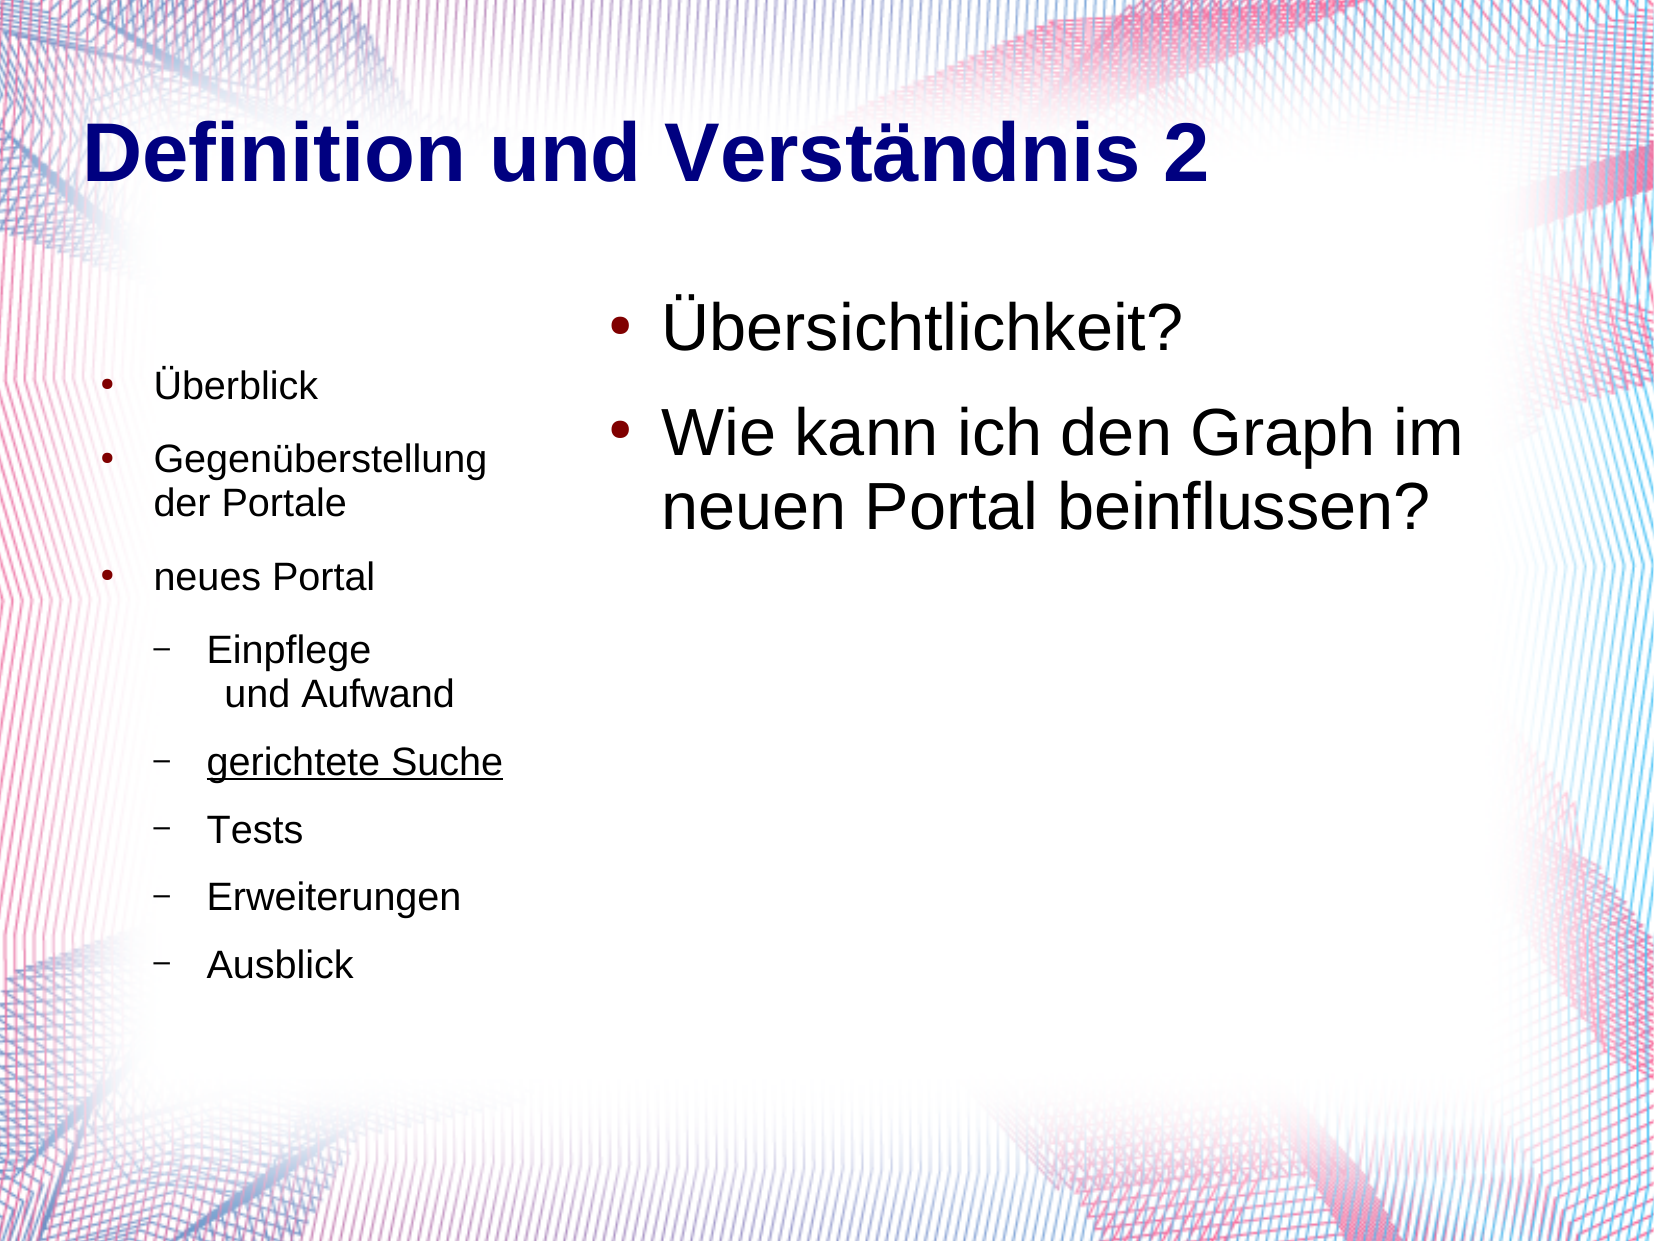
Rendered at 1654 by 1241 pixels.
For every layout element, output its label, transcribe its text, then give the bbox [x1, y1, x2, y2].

picture [0, 0, 1654, 1241]
title Definition und Verständnis 2 [82, 49, 1571, 257]
list Überblick Gegenüberstellung der Portale neues Portal Einpflege und Aufwand gerichtete Suche Tests Erweiterungen Ausblick [82, 290, 520, 1109]
list Übersichtlichkeit? Wie kann ich den Graph im neuen Portal beinflussen? [590, 290, 1572, 1109]
